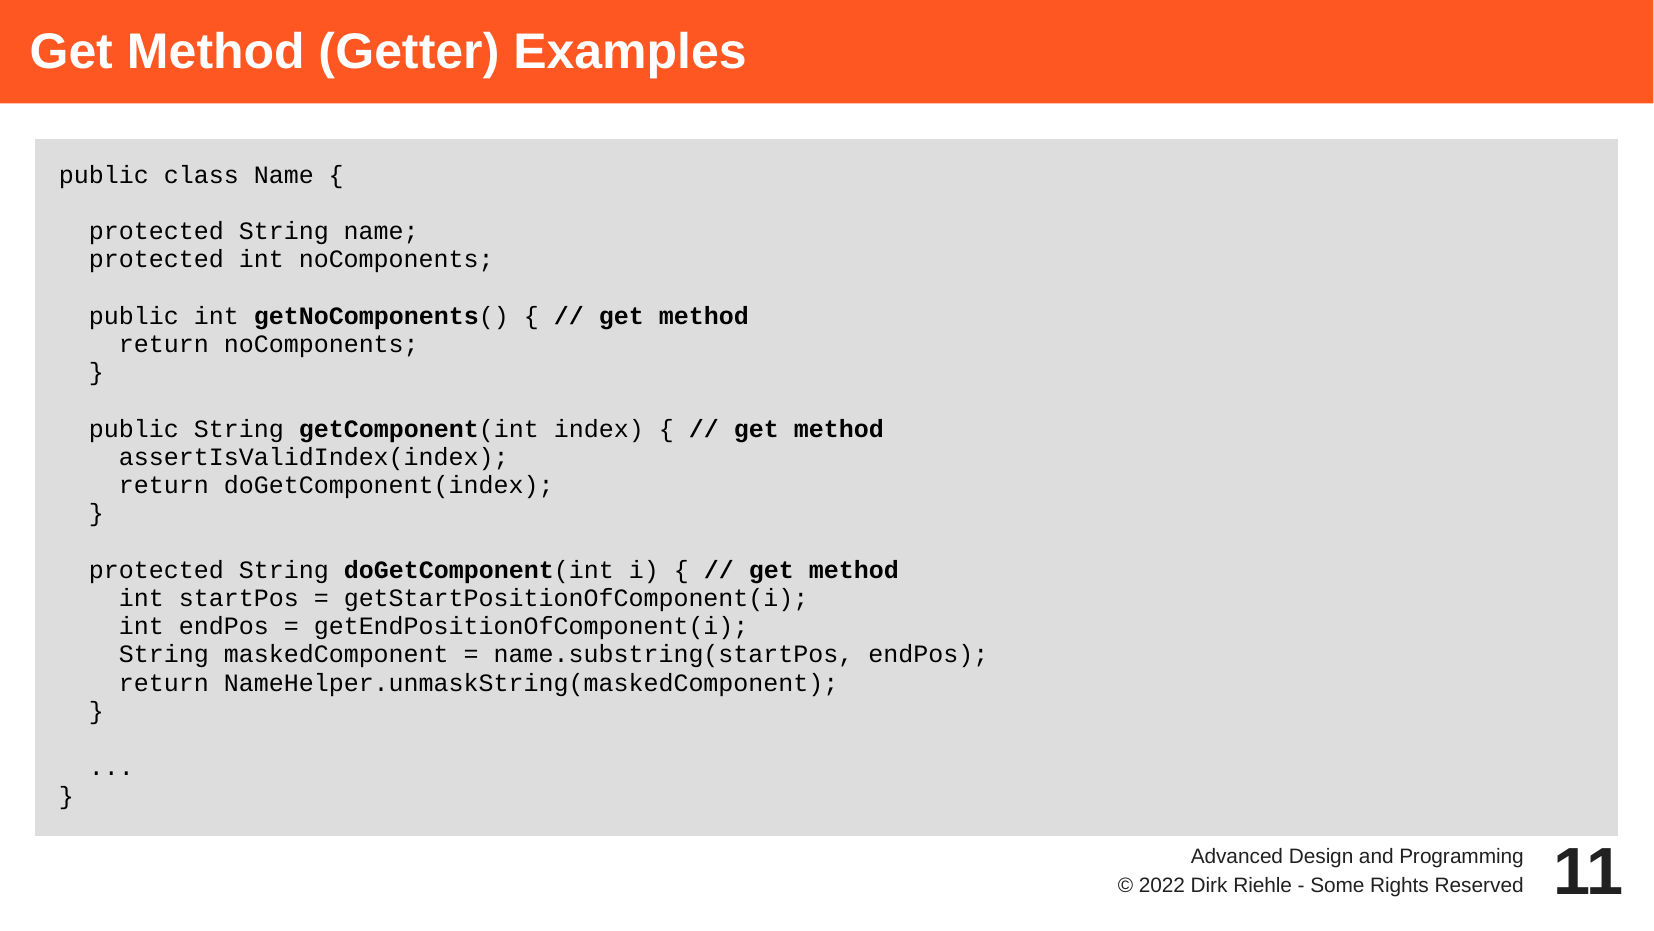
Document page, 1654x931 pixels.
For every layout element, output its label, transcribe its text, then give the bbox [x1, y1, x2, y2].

list public class Name { protected String name; protected int noComponents; public int getNoComponents() { // get method return noComponents; } public String getComponent(int index) { // get method assertIsValidIndex(index); return doGetComponent(index); } protected String doGetComponent(int i) { // get method int startPos = getStartPositionOfComponent(i); int endPos = getEndPositionOfComponent(i); String maskedComponent = name.substring(startPos, endPos); return NameHelper.unmaskString(maskedComponent); } ... } [29, 132, 1625, 842]
title Get Method (Getter) Examples [0, 0, 1654, 104]
